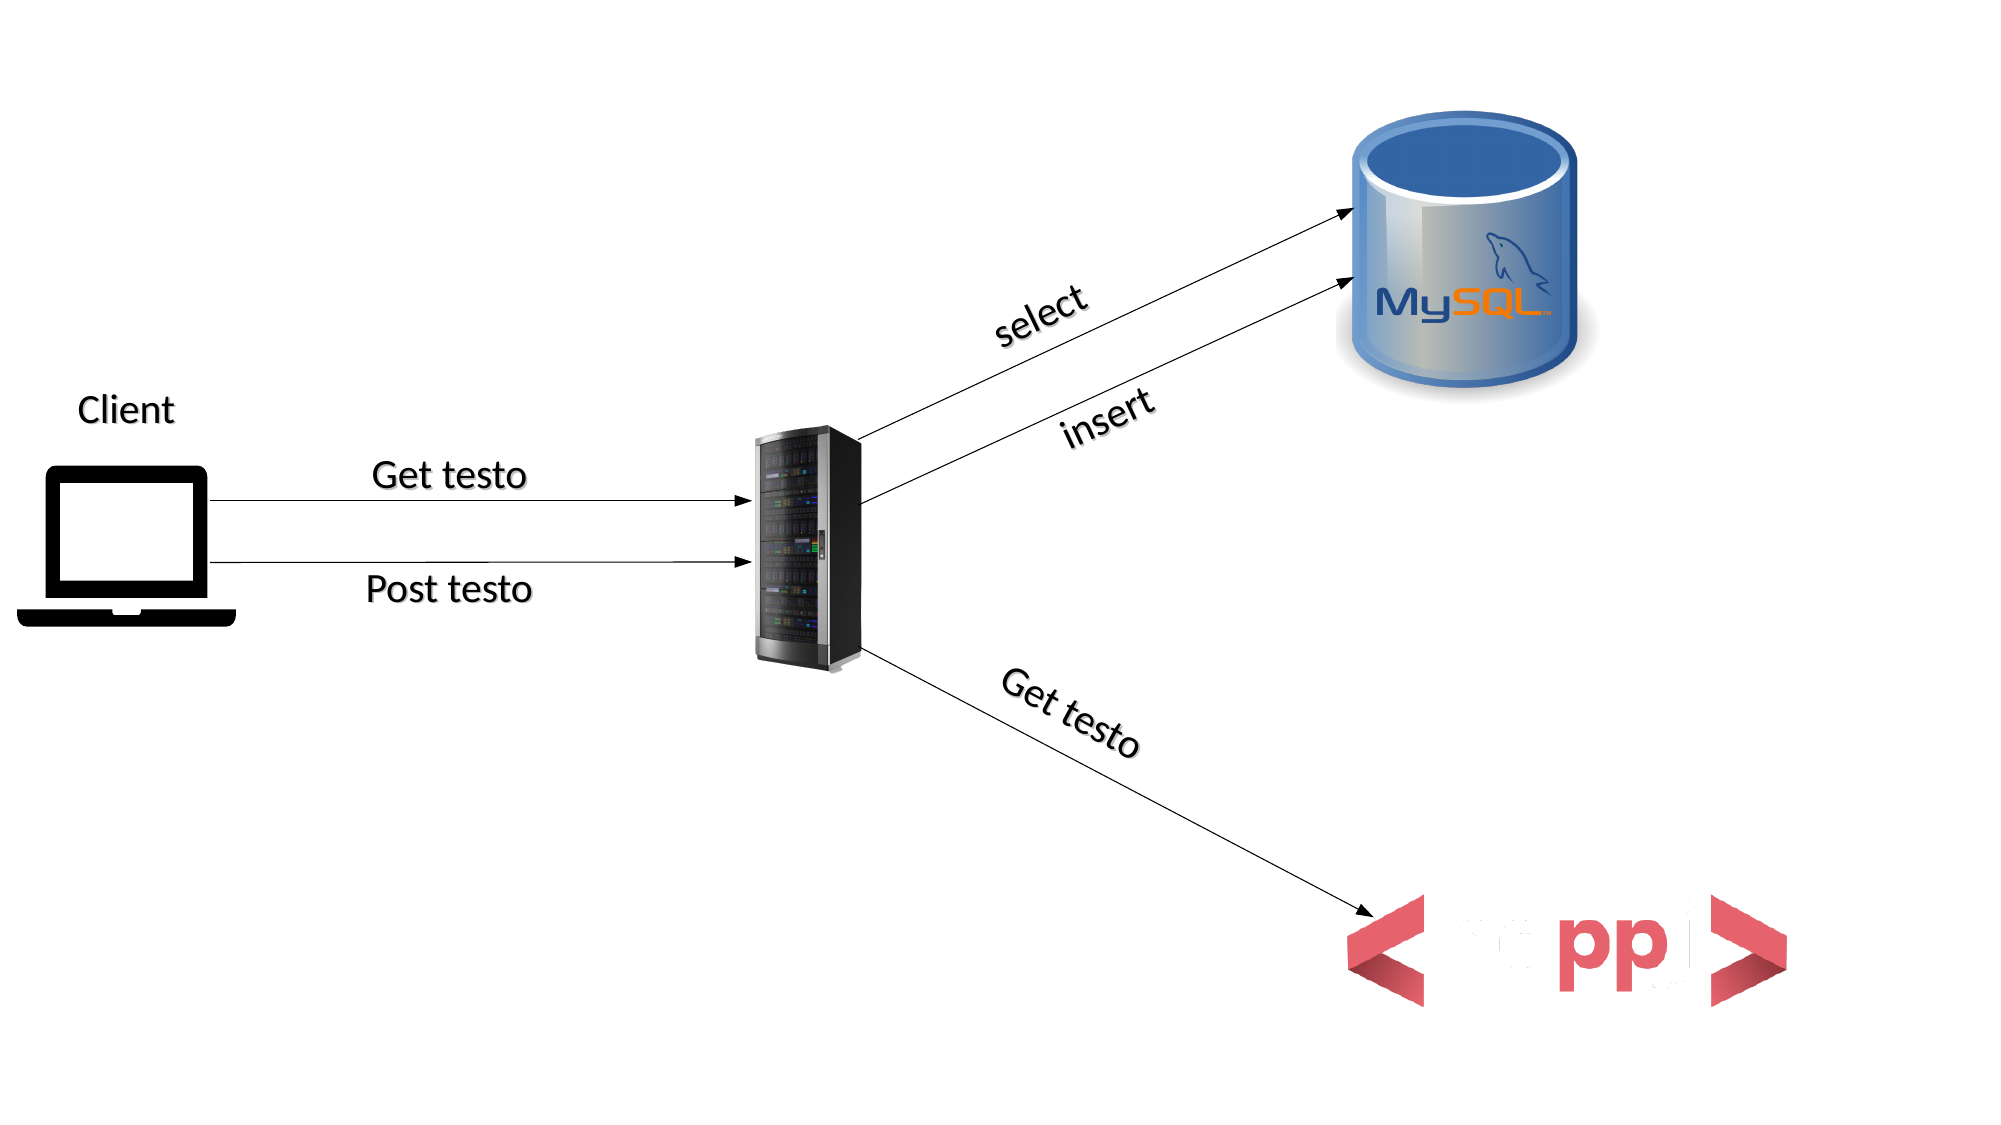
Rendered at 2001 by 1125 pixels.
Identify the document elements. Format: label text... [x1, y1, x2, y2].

picture [1336, 64, 1602, 440]
text_box Client [63, 374, 190, 439]
text_box select [966, 255, 1112, 371]
text_box insert [1034, 358, 1178, 472]
text_box Get testo [357, 440, 542, 505]
text_box Post testo [351, 553, 548, 618]
picture [11, 406, 242, 686]
picture [1347, 894, 1787, 1007]
text_box Get testo [976, 637, 1171, 784]
picture [707, 406, 908, 719]
